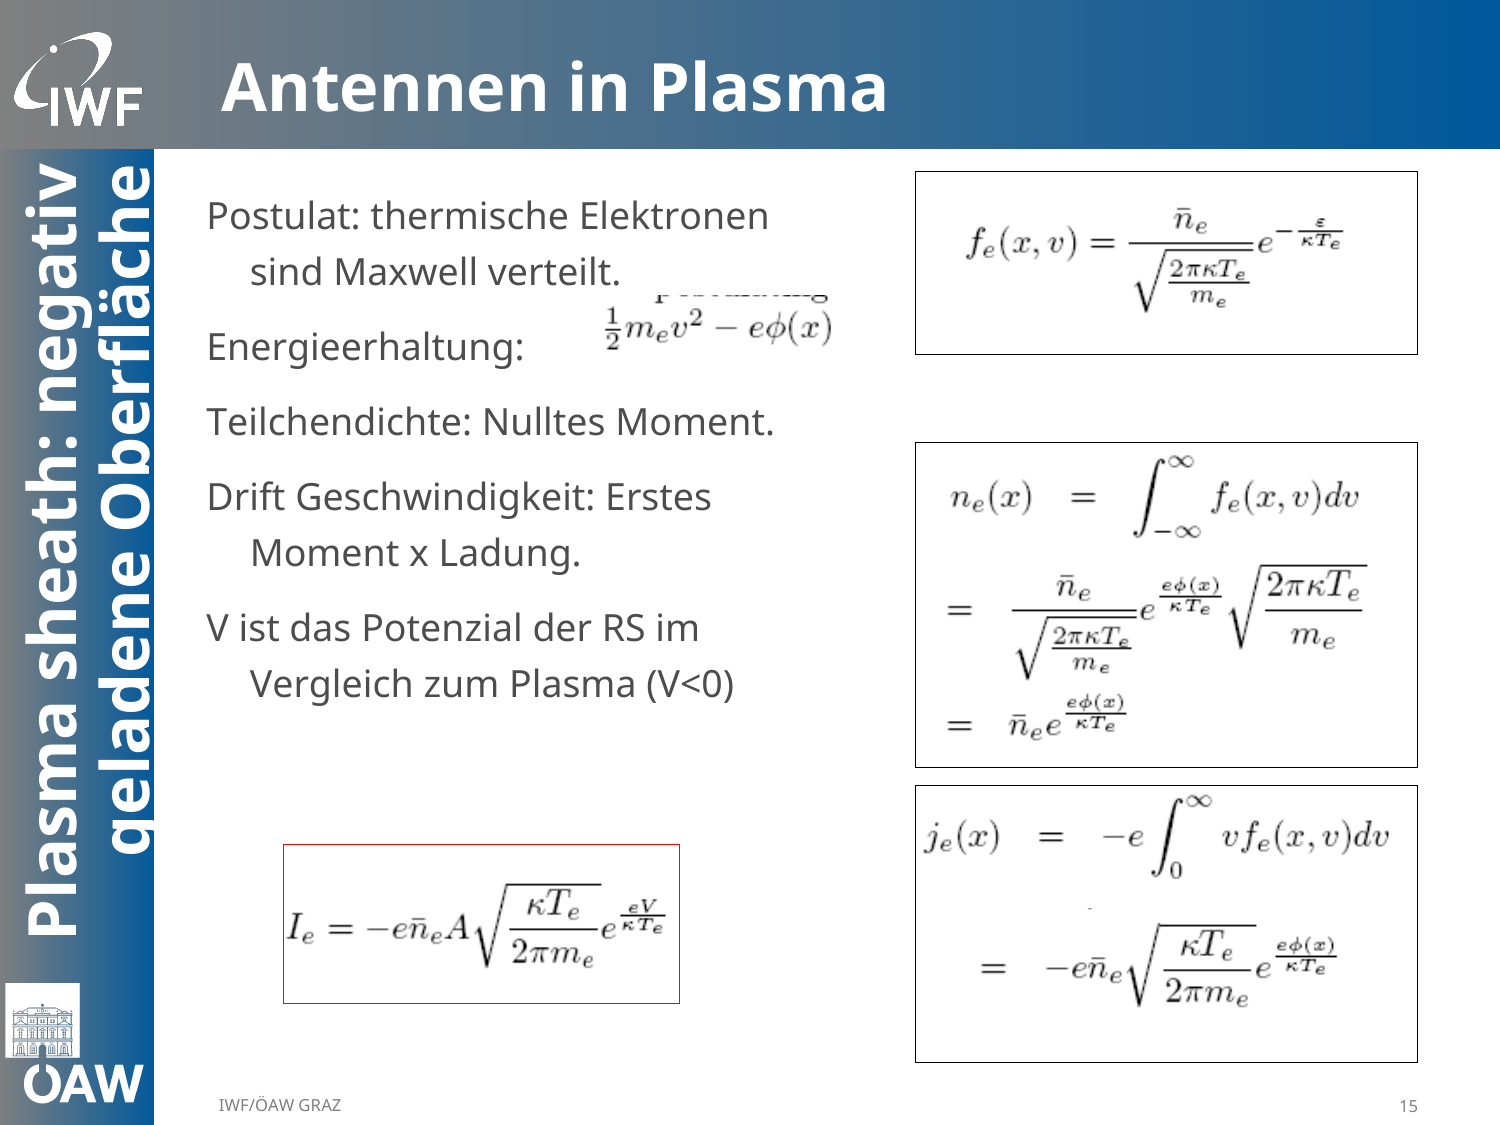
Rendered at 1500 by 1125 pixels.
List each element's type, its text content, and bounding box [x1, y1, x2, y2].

picture [922, 786, 1406, 886]
picture [973, 908, 1353, 1028]
picture [958, 181, 1359, 325]
picture [944, 443, 1393, 546]
text_box Plasma sheath: negativ geladene Oberfläche [29, 148, 154, 959]
picture [8, 32, 154, 132]
picture [936, 560, 1392, 751]
picture [590, 295, 838, 355]
title Antennen in Plasma [206, 31, 1459, 149]
picture [5, 983, 154, 1105]
picture [680, 855, 685, 982]
list Postulat: thermische Elektronen sind Maxwell verteilt. Energieerhaltung: Teilchendichte: Nulltes Moment. Drift Geschwindigkeit: Erstes Moment x Ladung. V ist das Potenzial der RS im Vergleich zum Plasma (V<0) [206, 184, 827, 1083]
picture [284, 855, 679, 982]
